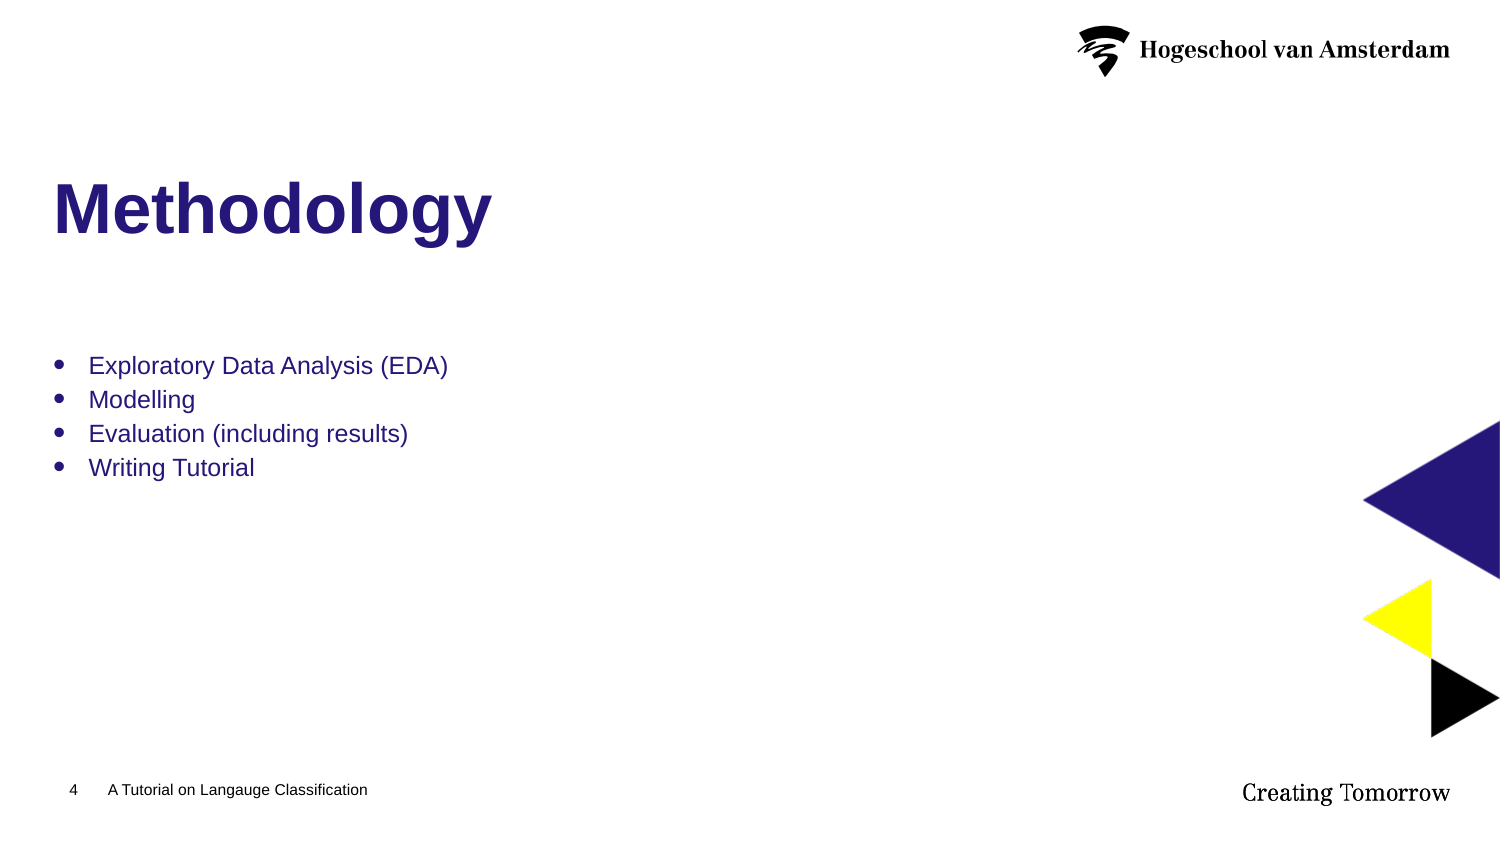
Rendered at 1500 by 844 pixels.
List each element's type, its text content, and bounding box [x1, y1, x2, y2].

text_box [54, 767, 114, 813]
list Exploratory Data Analysis (EDA) Modelling Evaluation (including results) Writing Tutorial [53, 346, 1362, 741]
text_box A Tutorial on Langauge Classification [114, 767, 751, 813]
title Methodology [53, 163, 1363, 346]
